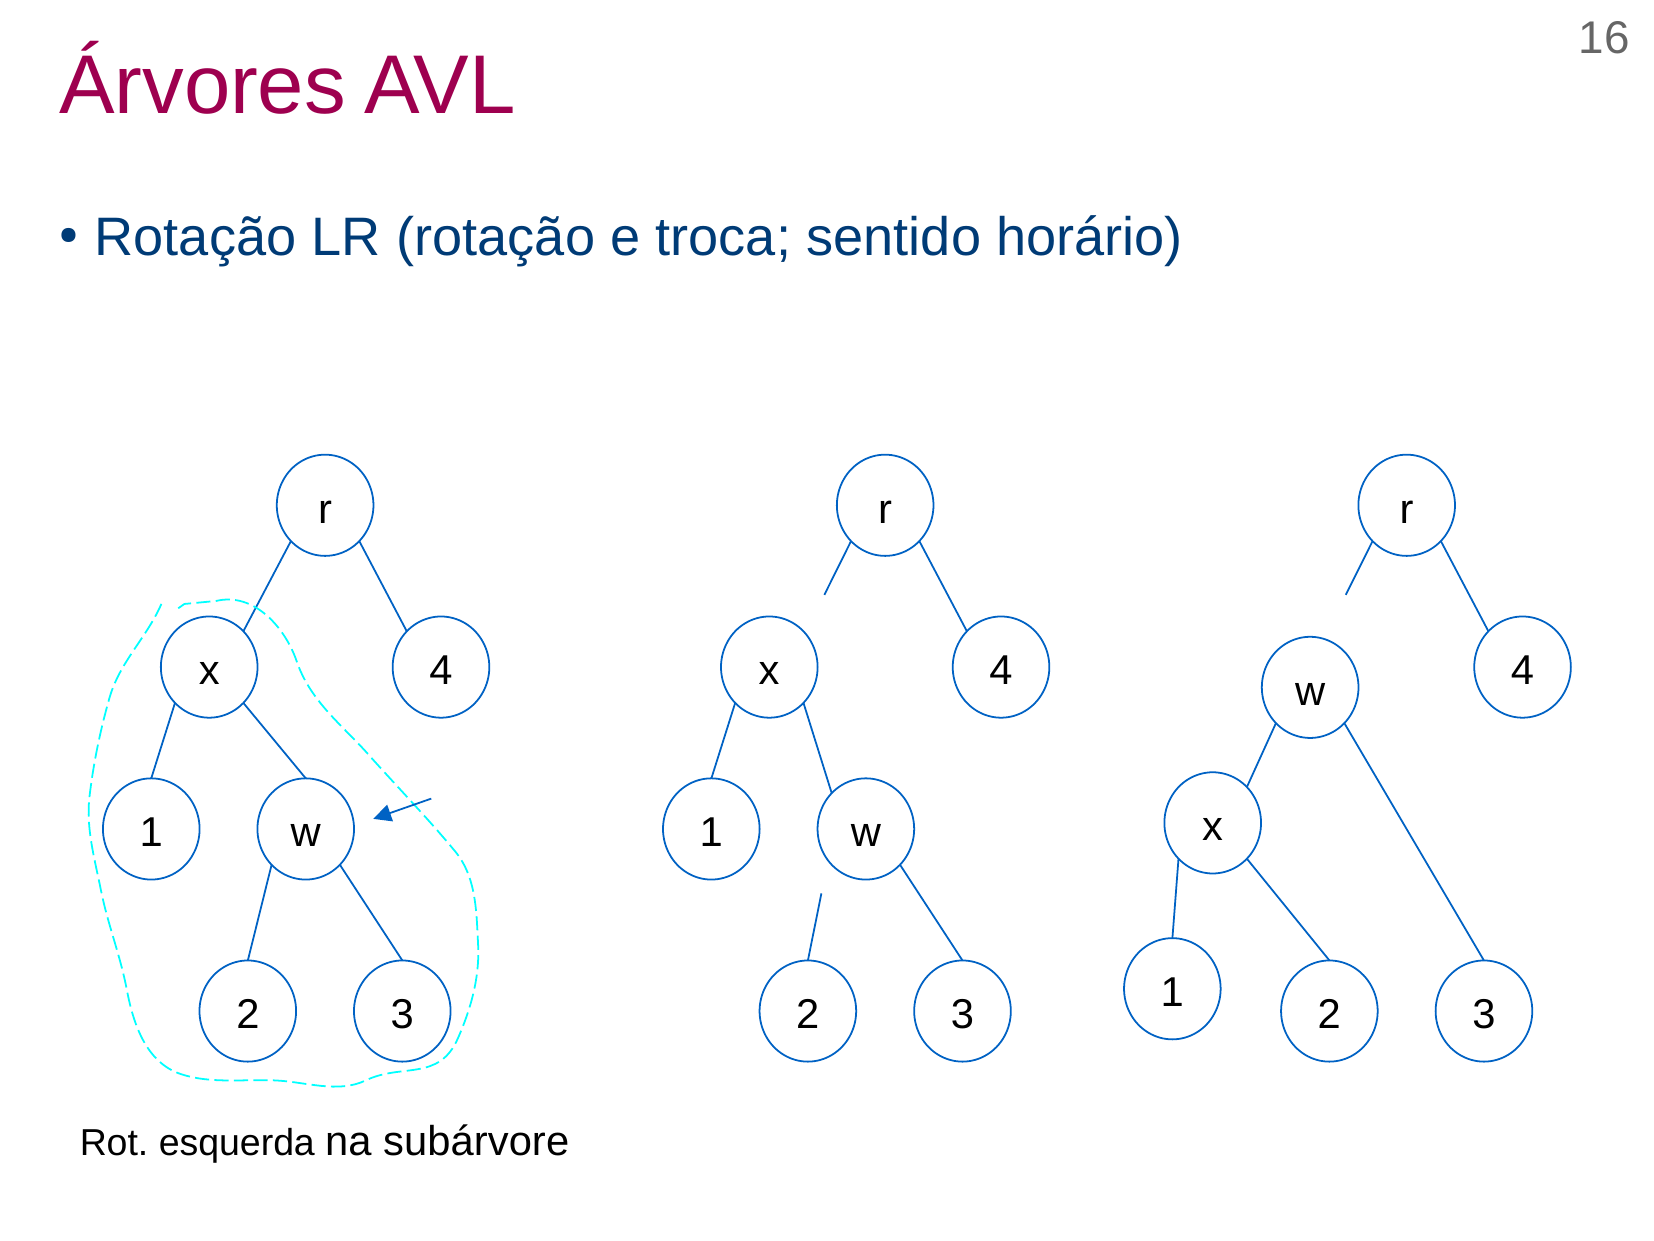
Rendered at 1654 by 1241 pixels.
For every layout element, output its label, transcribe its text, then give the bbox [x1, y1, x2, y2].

text_box 4 [392, 616, 490, 718]
text_box x [160, 616, 258, 718]
text_box 2 [759, 960, 857, 1062]
text_box 1 [663, 778, 760, 880]
text_box x [1164, 772, 1262, 874]
title Árvores AVL [59, 29, 1595, 148]
text_box r [836, 454, 934, 556]
text_box r [1358, 454, 1456, 556]
text_box 4 [952, 616, 1050, 718]
text_box 3 [353, 960, 451, 1062]
text_box 4 [1474, 616, 1571, 718]
text_box 2 [199, 960, 297, 1062]
text_box w [1261, 636, 1359, 738]
text_box w [257, 778, 355, 880]
text_box 3 [914, 960, 1011, 1062]
text_box r [276, 454, 374, 556]
text_box x [721, 616, 818, 718]
text_box 1 [1124, 938, 1221, 1040]
text_box 1 [102, 778, 200, 880]
text_box 2 [1281, 960, 1378, 1062]
text_box Rot. esquerda na subárvore [64, 1110, 668, 1172]
text_box 3 [1435, 960, 1533, 1062]
text_box w [817, 778, 915, 880]
list Rotação LR (rotação e troca; sentido horário) [59, 206, 1595, 1182]
